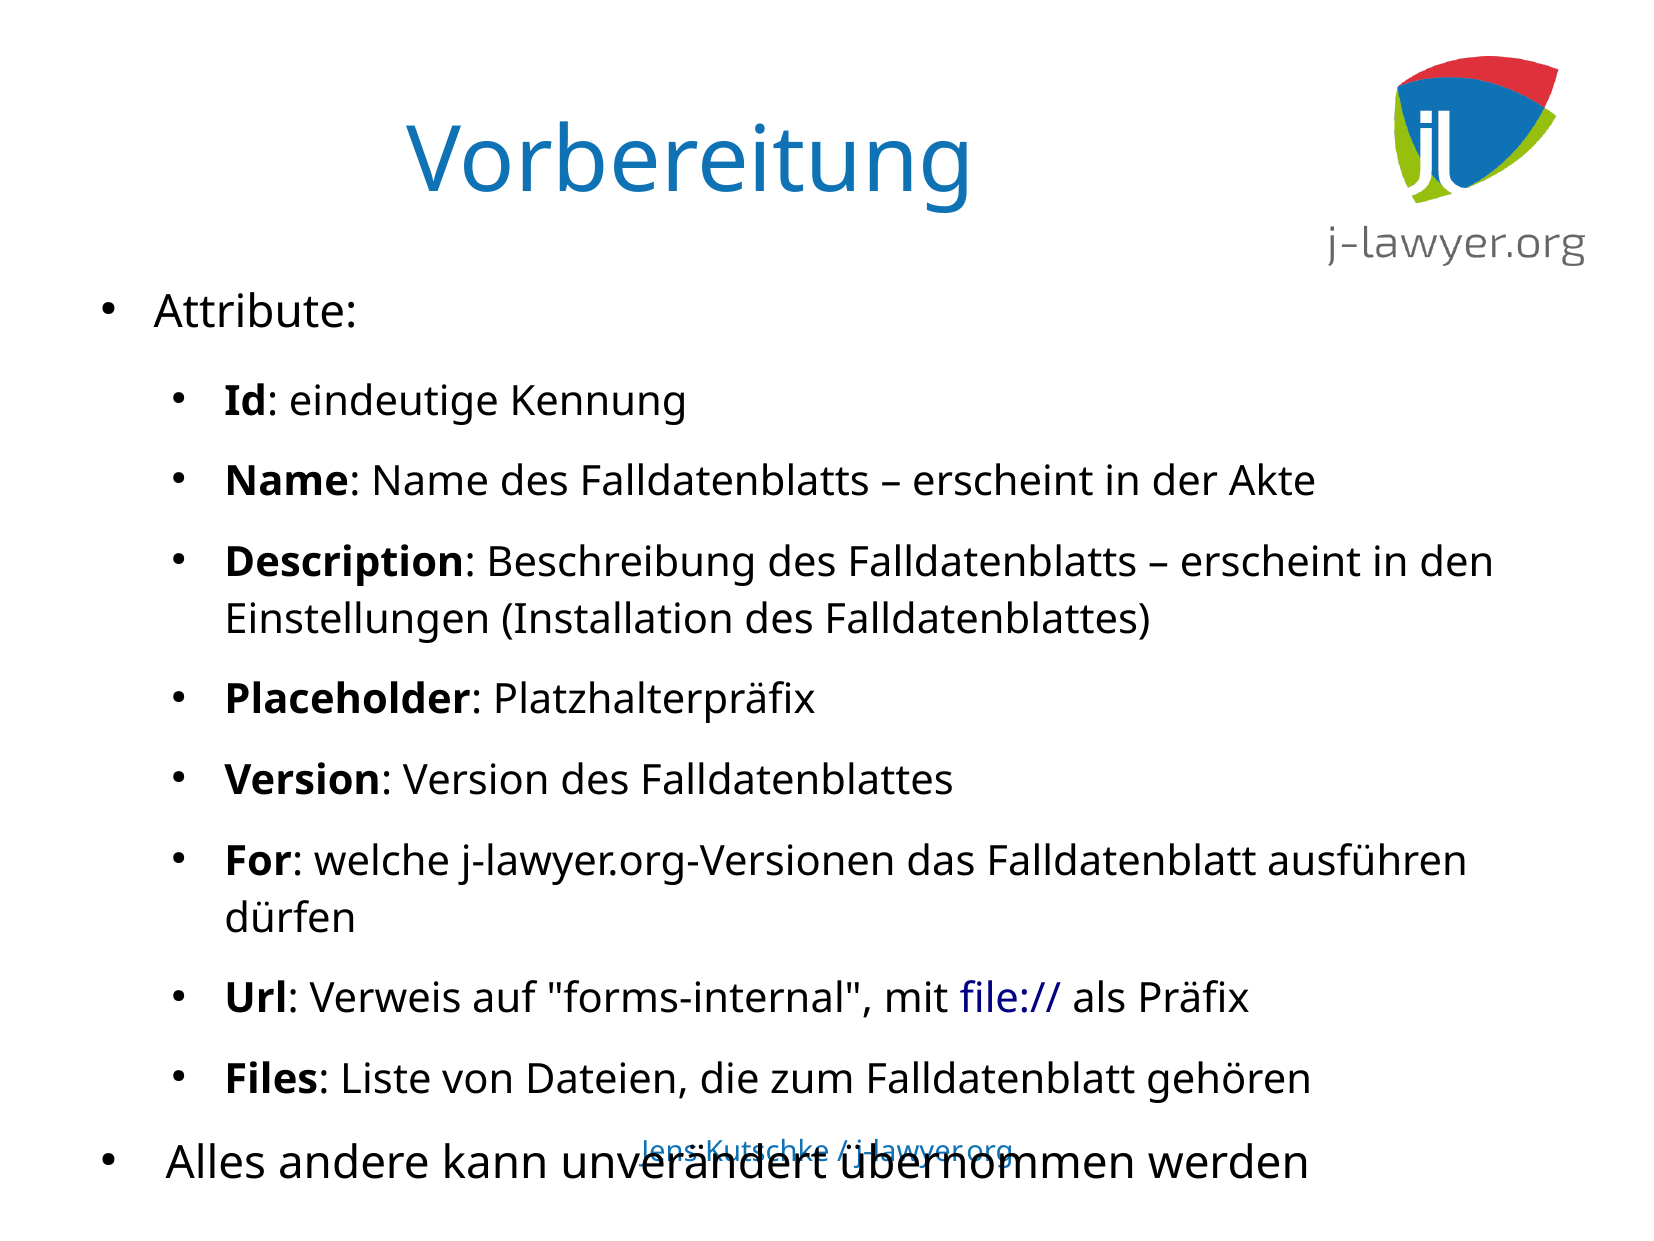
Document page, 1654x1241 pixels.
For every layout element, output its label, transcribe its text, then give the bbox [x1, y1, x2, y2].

title Vorbereitung [82, 52, 1300, 260]
list Attribute: Id: eindeutige Kennung Name: Name des Falldatenblatts – erscheint in der Akte Description: Beschreibung des Falldatenblatts – erscheint in den Einstellungen (Installation des Falldatenblattes) Placeholder: Platzhalterpräfix Version: Version des Falldatenblattes For: welche j-lawyer.org-Versionen das Falldatenblatt ausführen dürfen Url: Verweis auf "forms-internal", mit file:// als Präfix Files: Liste von Dateien, die zum Falldatenblatt gehören Alles andere kann unverändert übernommen werden [82, 278, 1571, 1114]
picture [1328, 56, 1585, 266]
